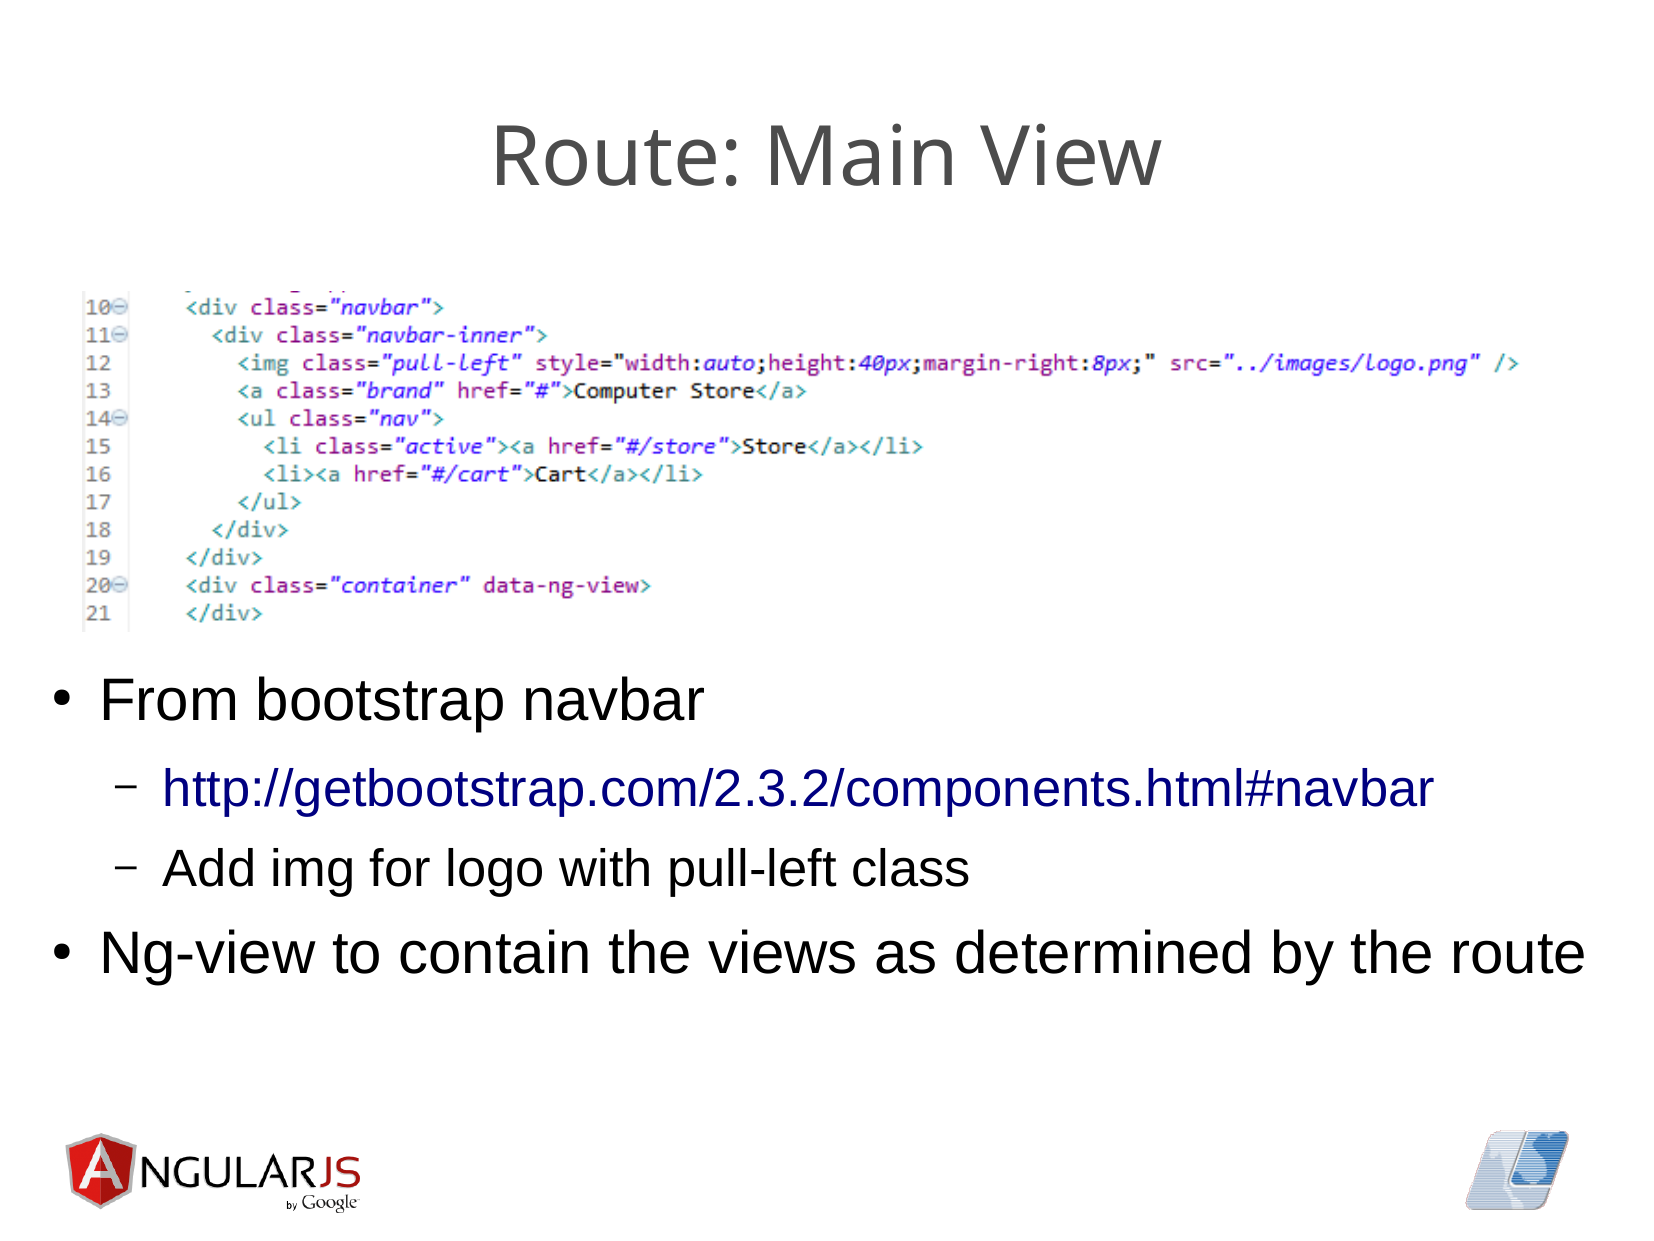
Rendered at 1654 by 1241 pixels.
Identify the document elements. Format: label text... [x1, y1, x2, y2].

list From bootstrap navbar http://getbootstrap.com/2.3.2/components.html#navbar Add img for logo with pull-left class Ng-view to contain the views as determined by the route [35, 665, 1607, 1009]
title Route: Main View [82, 49, 1571, 257]
picture [59, 1091, 367, 1241]
picture [1461, 1129, 1571, 1210]
picture [82, 291, 1538, 632]
